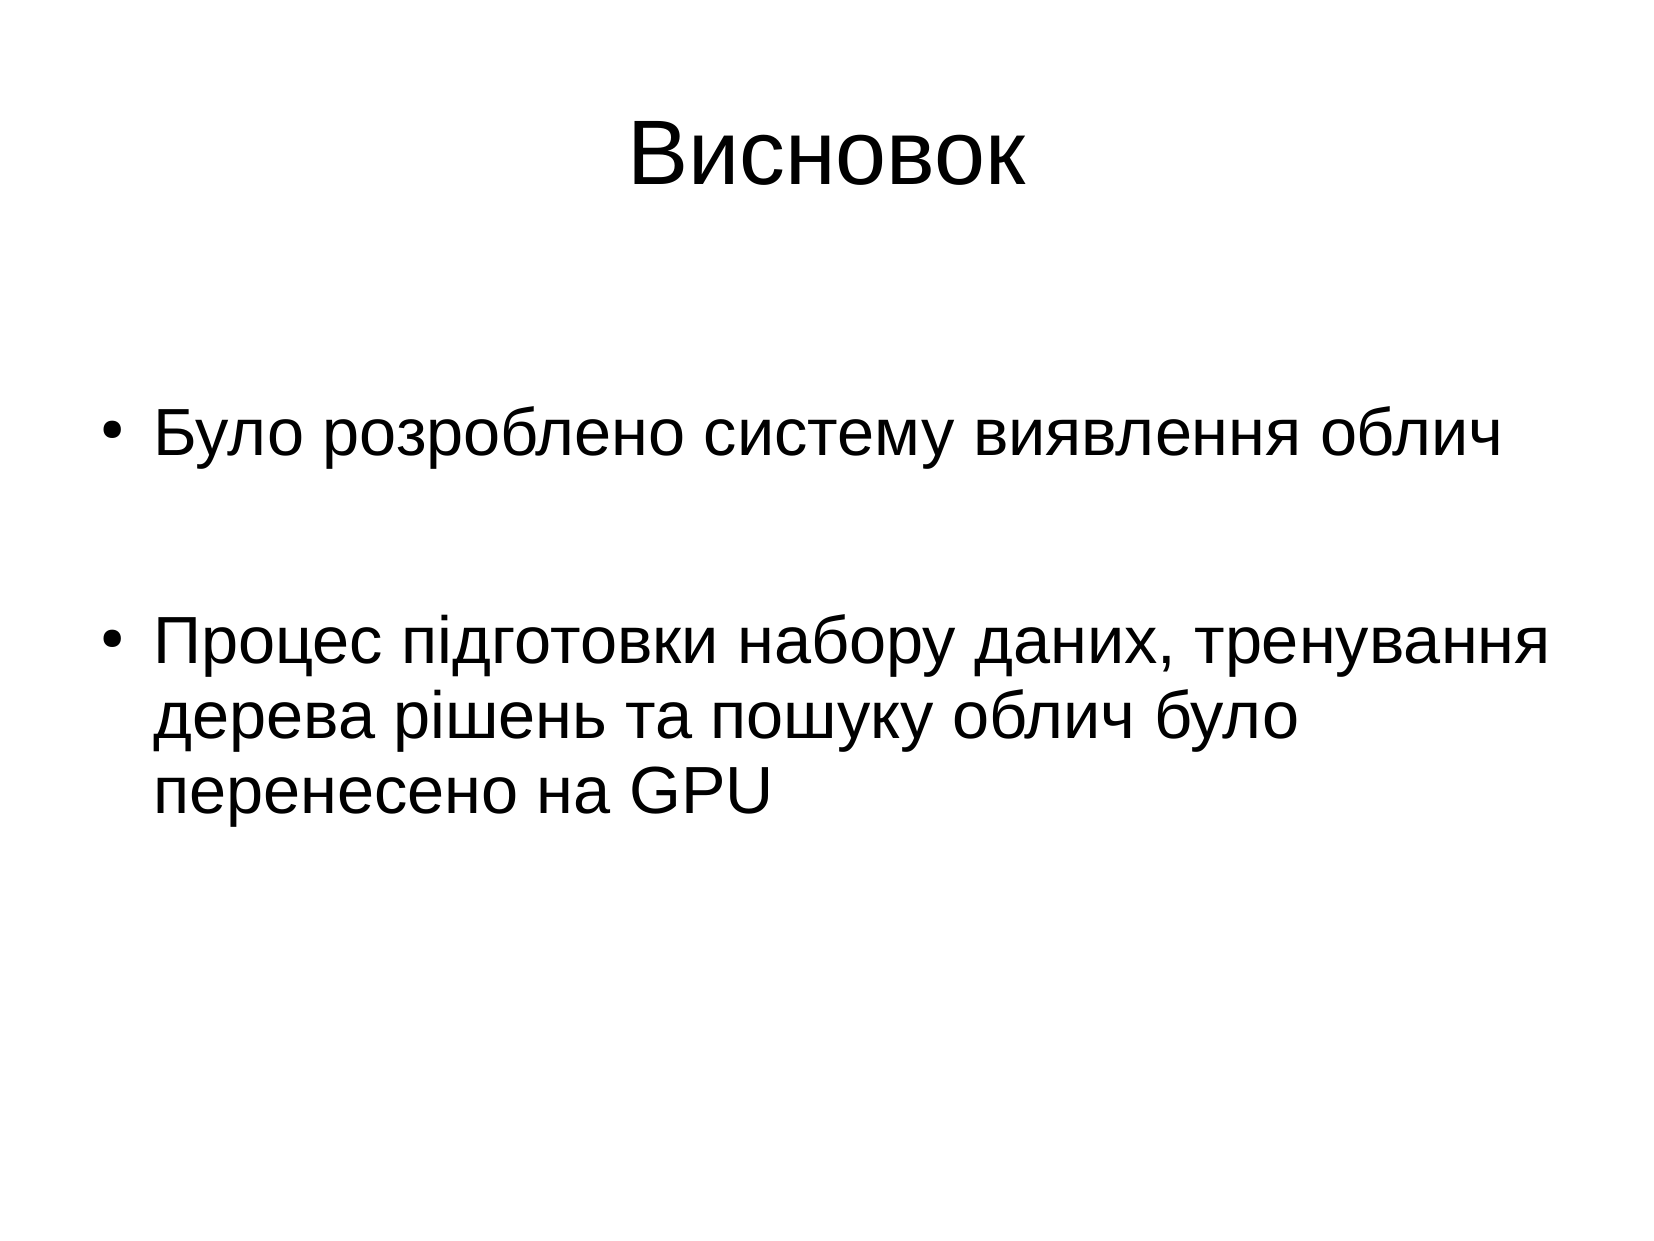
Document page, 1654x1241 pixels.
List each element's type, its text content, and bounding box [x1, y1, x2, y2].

title Висновок [82, 49, 1571, 257]
list Було розроблено систему виявлення облич Процес підготовки набору даних, тренування дерева рішень та пошуку облич було перенесено на GPU [82, 290, 1571, 1010]
